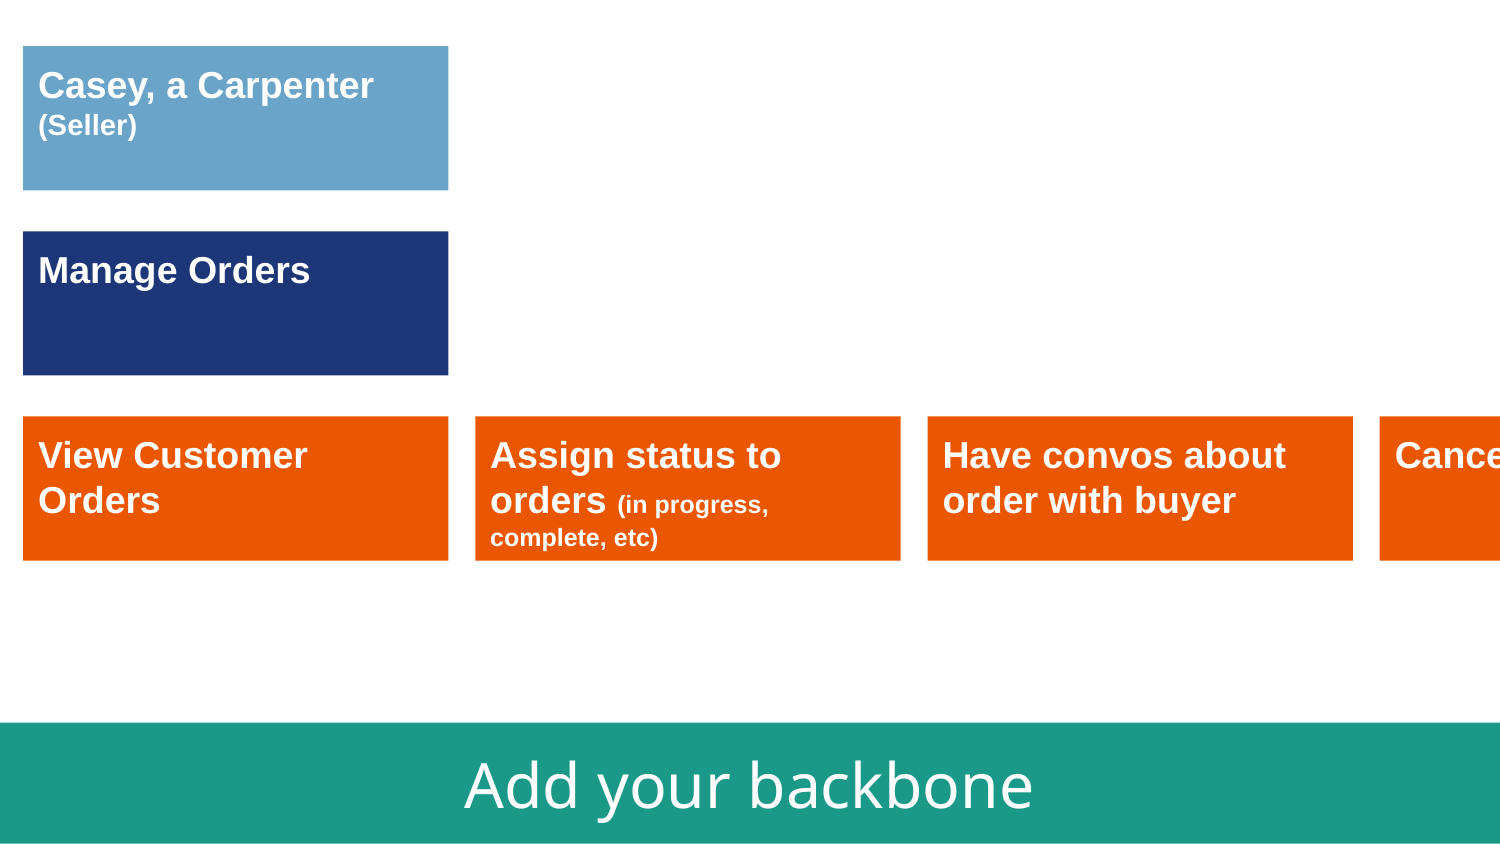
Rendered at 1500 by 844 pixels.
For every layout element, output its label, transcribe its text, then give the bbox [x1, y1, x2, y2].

text_box Have convos about order with buyer [927, 416, 1353, 561]
text_box Assign status to orders (in progress, complete, etc) [475, 416, 901, 561]
text_box Cancel [1379, 416, 1500, 561]
text_box Casey, a Carpenter (Seller) [23, 46, 449, 191]
list Add your backbone [118, 745, 1382, 821]
text_box Manage Orders [23, 231, 449, 376]
text_box [0, 722, 1500, 844]
text_box View Customer Orders [23, 416, 449, 561]
